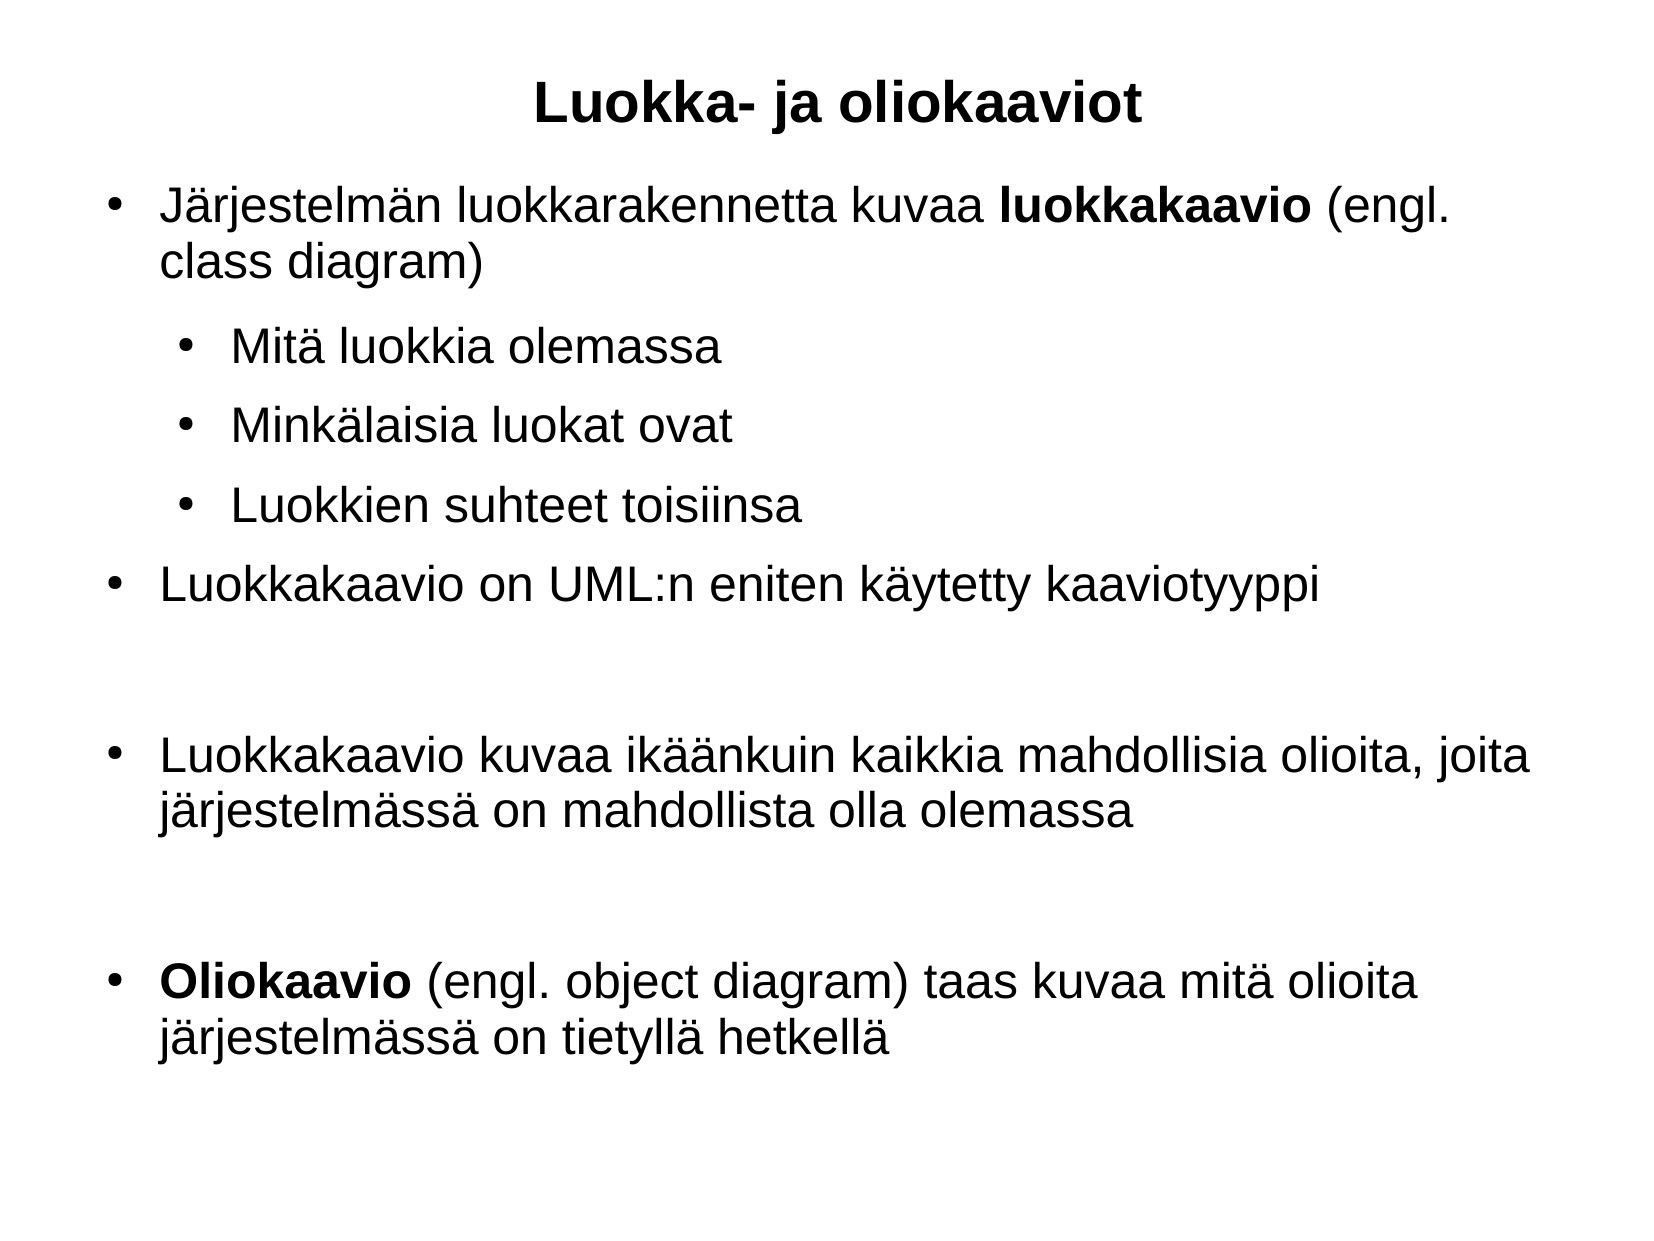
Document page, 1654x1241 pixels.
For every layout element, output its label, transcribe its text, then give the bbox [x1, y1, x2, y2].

title Luokka- ja oliokaaviot [82, 56, 1595, 148]
list Järjestelmän luokkarakennetta kuvaa luokkakaavio (engl. class diagram) Mitä luokkia olemassa Minkälaisia luokat ovat Luokkien suhteet toisiinsa Luokkakaavio on UML:n eniten käytetty kaaviotyyppi Luokkakaavio kuvaa ikäänkuin kaikkia mahdollisia olioita, joita järjestelmässä on mahdollista olla olemassa Oliokaavio (engl. object diagram) taas kuvaa mitä olioita järjestelmässä on tietyllä hetkellä [88, 177, 1571, 1180]
